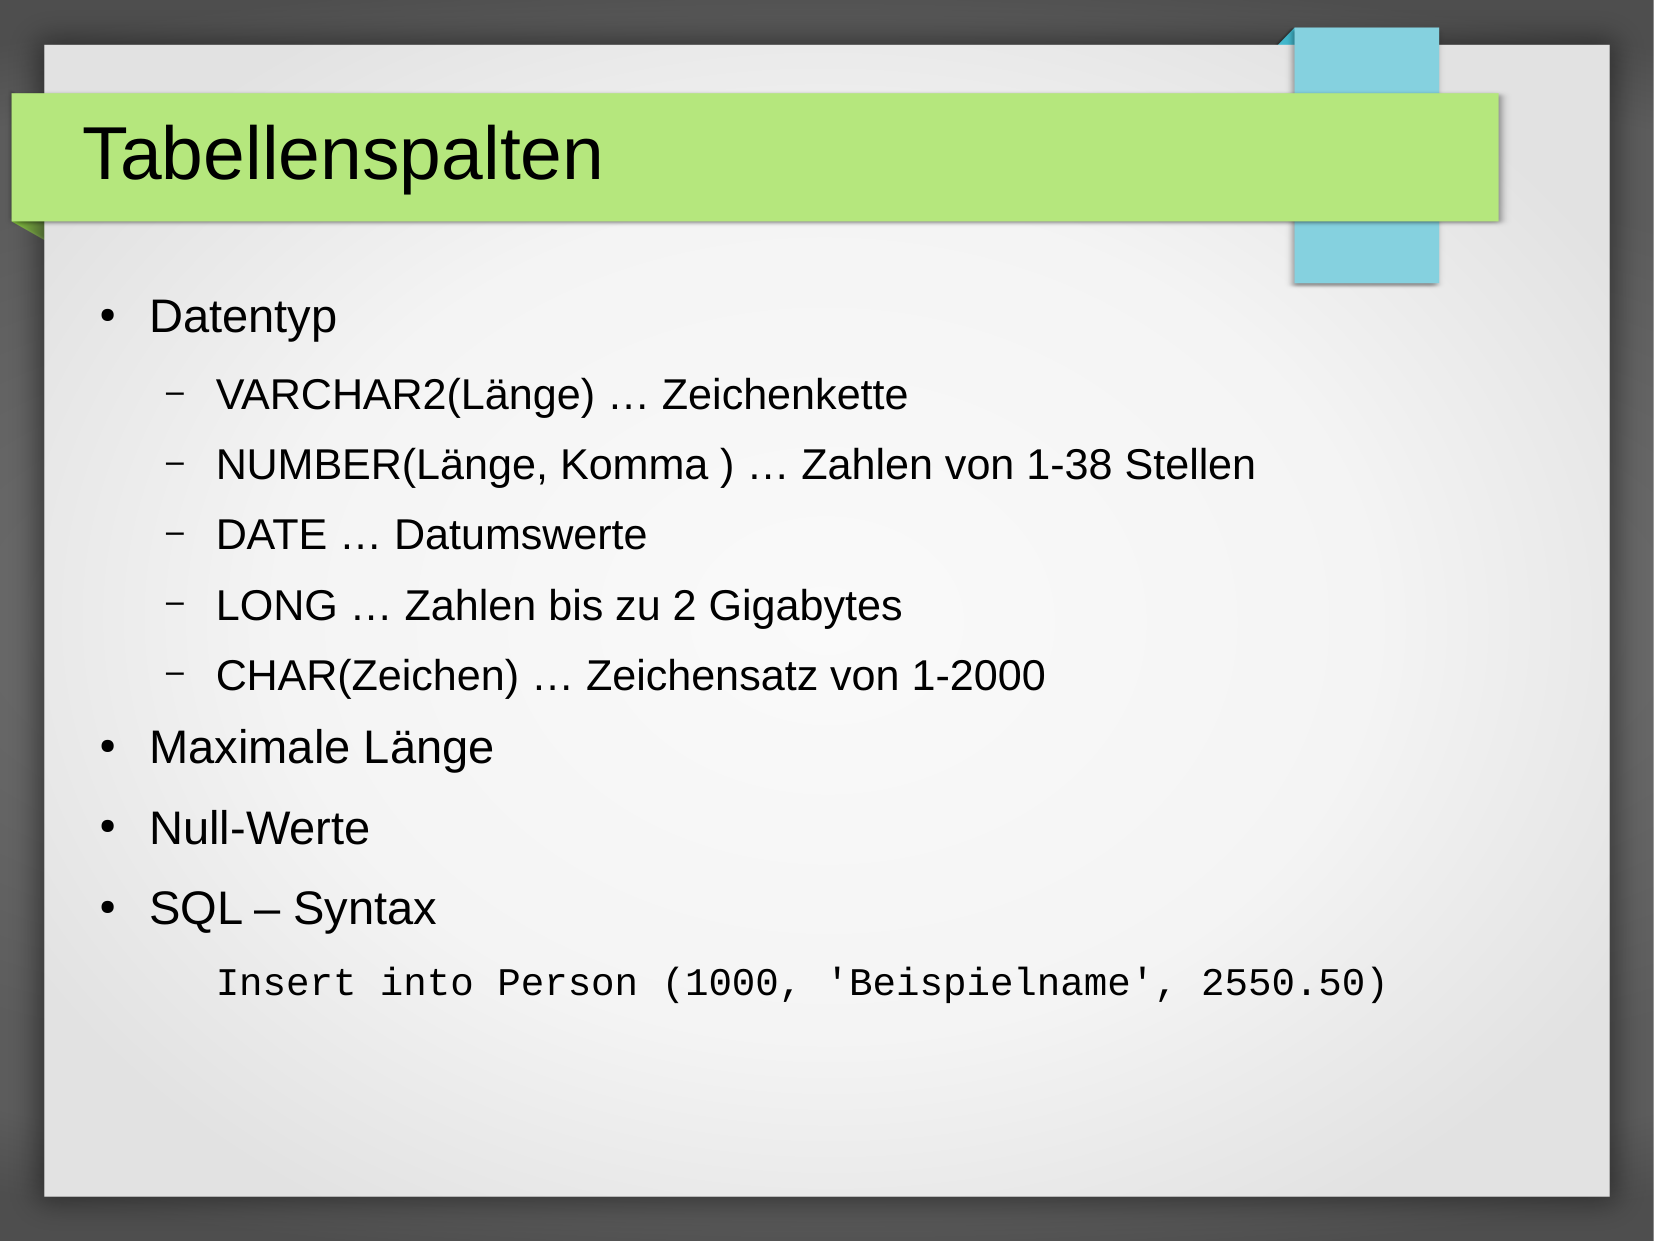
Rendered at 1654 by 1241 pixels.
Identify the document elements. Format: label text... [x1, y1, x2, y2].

picture [0, 0, 1654, 1241]
list Datentyp VARCHAR2(Länge) … Zeichenkette NUMBER(Länge, Komma ) … Zahlen von 1-38 Stellen DATE … Datumswerte LONG … Zahlen bis zu 2 Gigabytes CHAR(Zeichen) … Zeichensatz von 1-2000 Maximale Länge Null-Werte SQL – Syntax Insert into Person (1000, 'Beispielname', 2550.50) [82, 290, 1571, 1010]
title Tabellenspalten [82, 94, 1264, 213]
